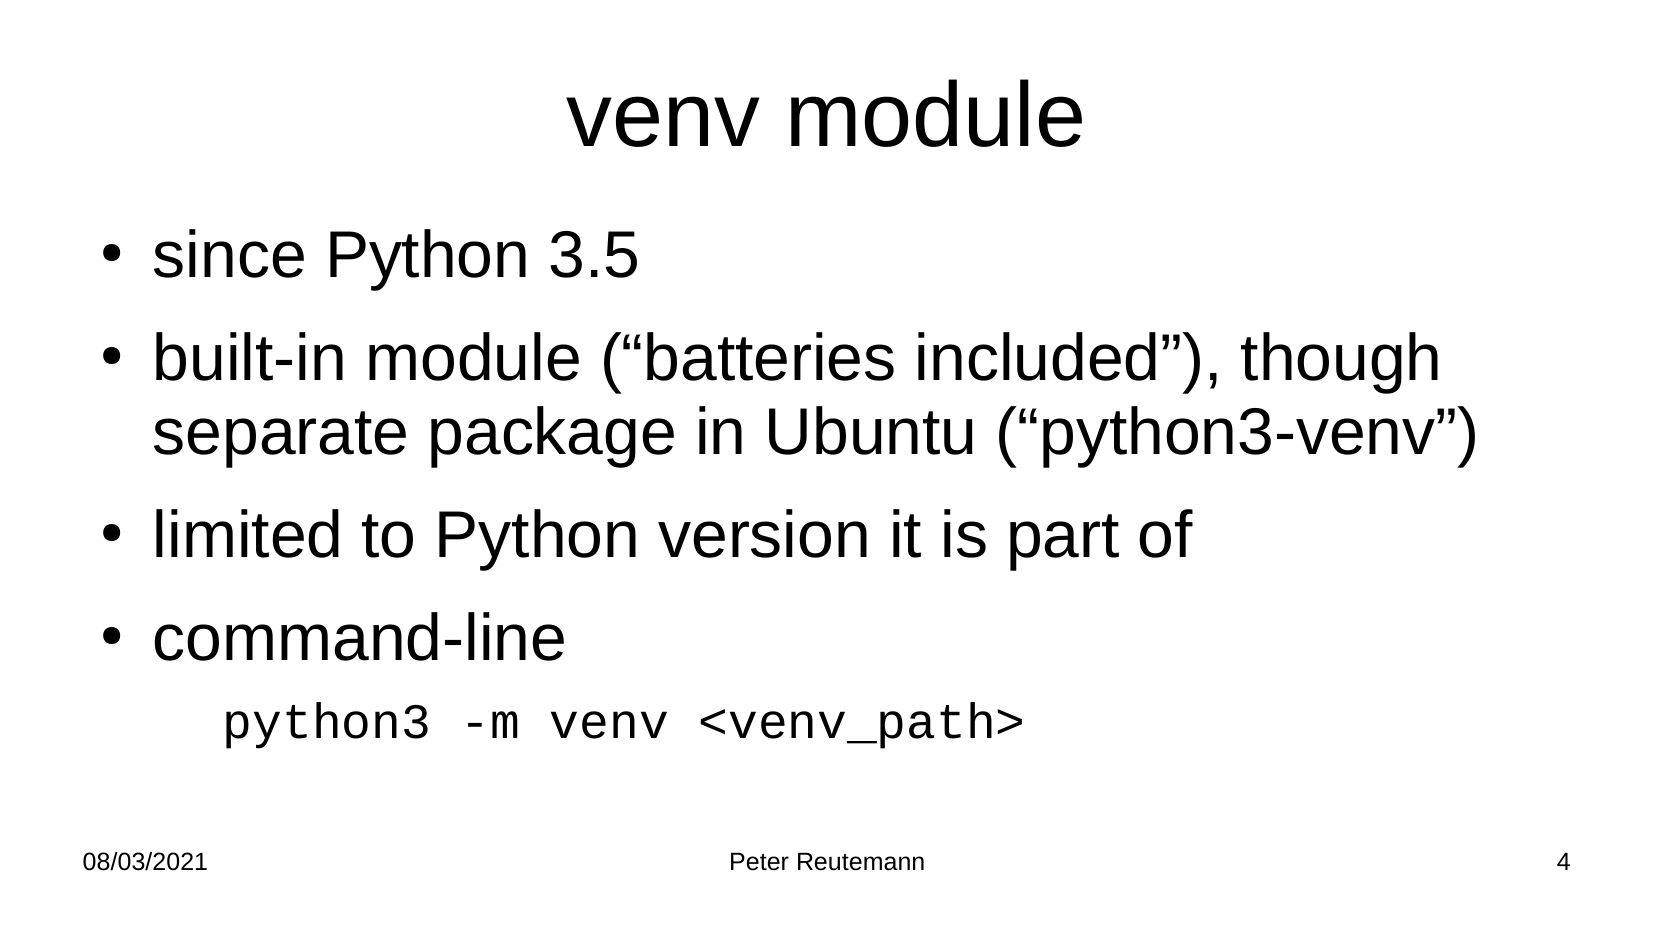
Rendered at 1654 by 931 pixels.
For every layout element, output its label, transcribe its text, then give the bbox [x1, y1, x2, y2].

title venv module [82, 37, 1571, 193]
list since Python 3.5 built-in module (“batteries included”), though separate package in Ubuntu (“python3-venv”) limited to Python version it is part of command-line python3 -m venv <venv_path> [82, 217, 1571, 758]
